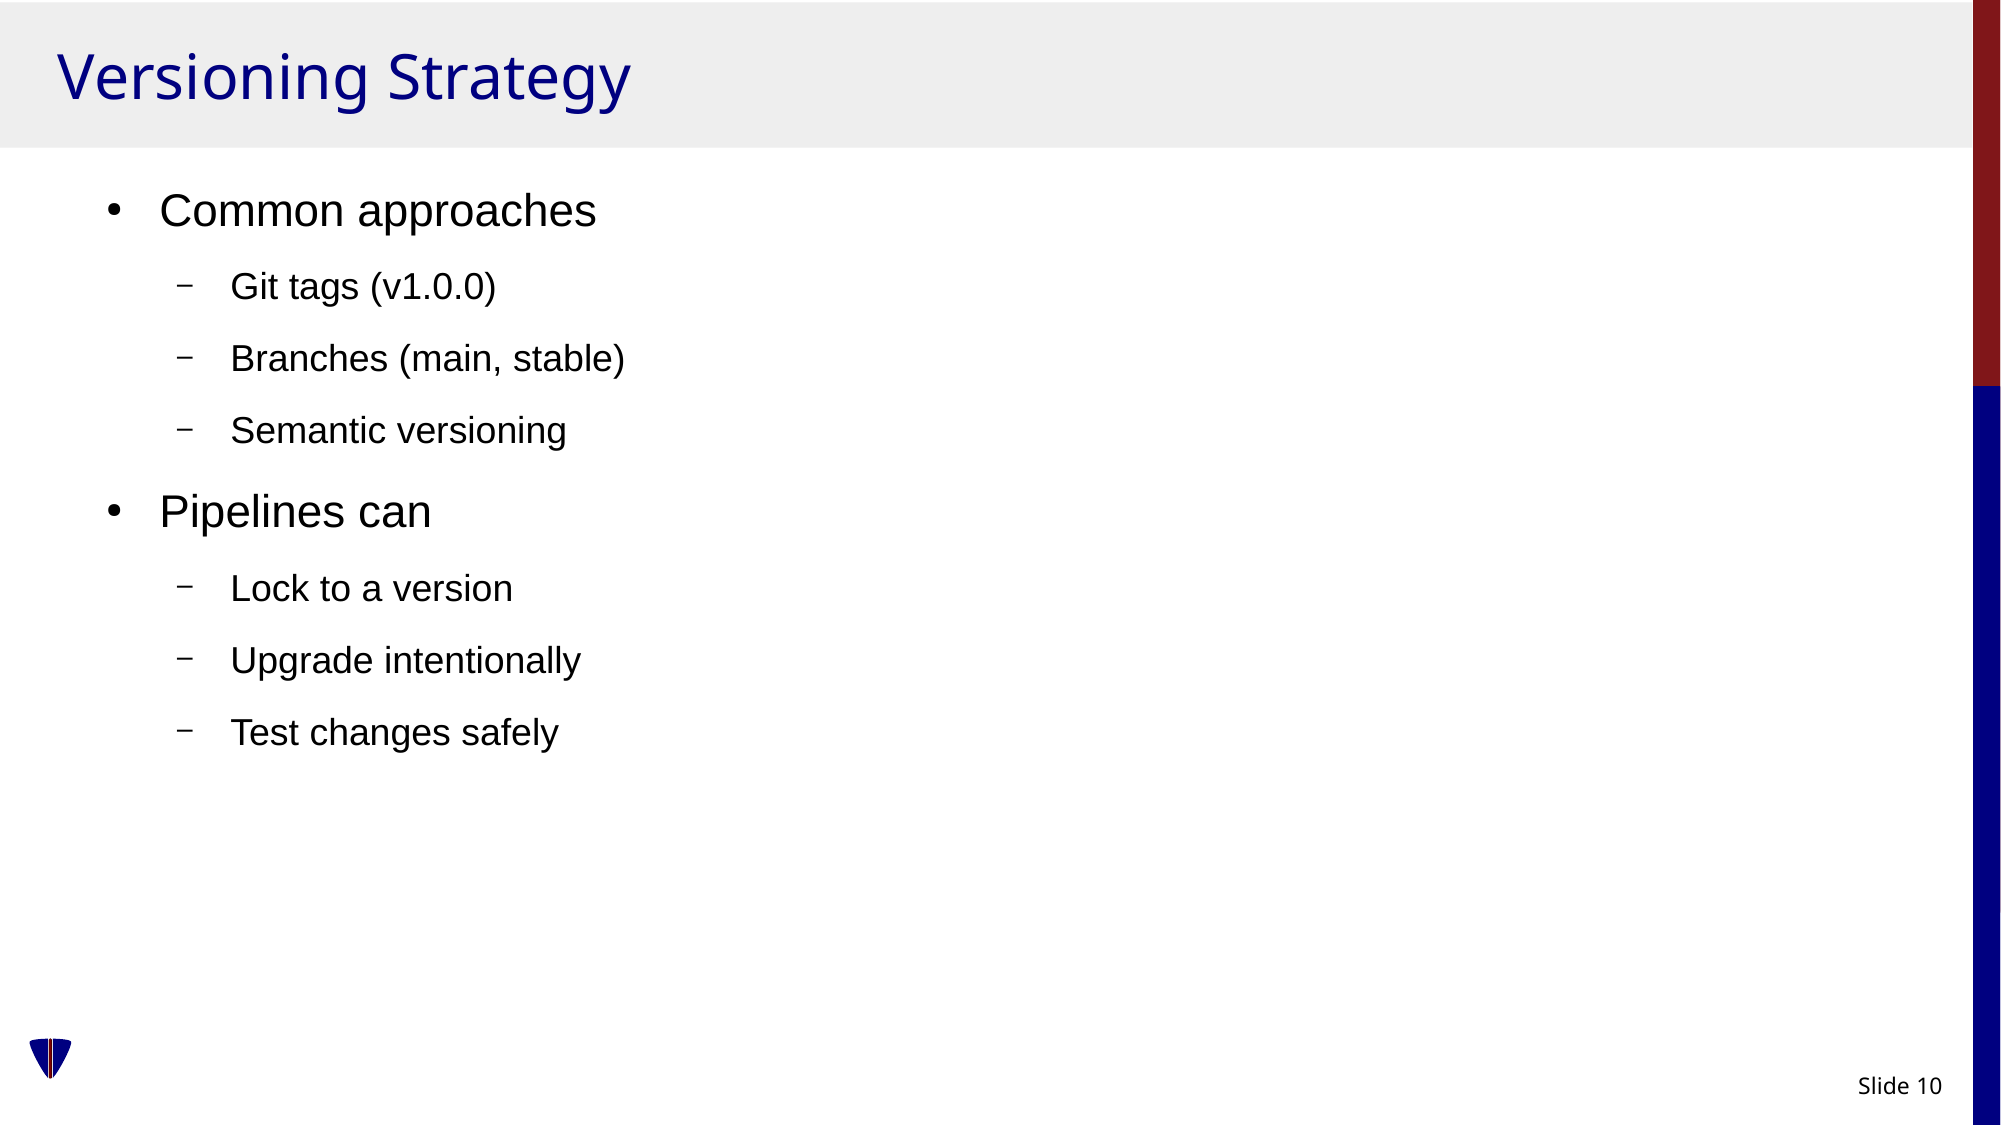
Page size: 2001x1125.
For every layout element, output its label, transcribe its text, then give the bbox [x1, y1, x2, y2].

title Versioning Strategy [0, 2, 1973, 148]
list Common approaches Git tags (v1.0.0) Branches (main, stable) Semantic versioning Pipelines can Lock to a version Upgrade intentionally Test changes safely [88, 177, 945, 1034]
